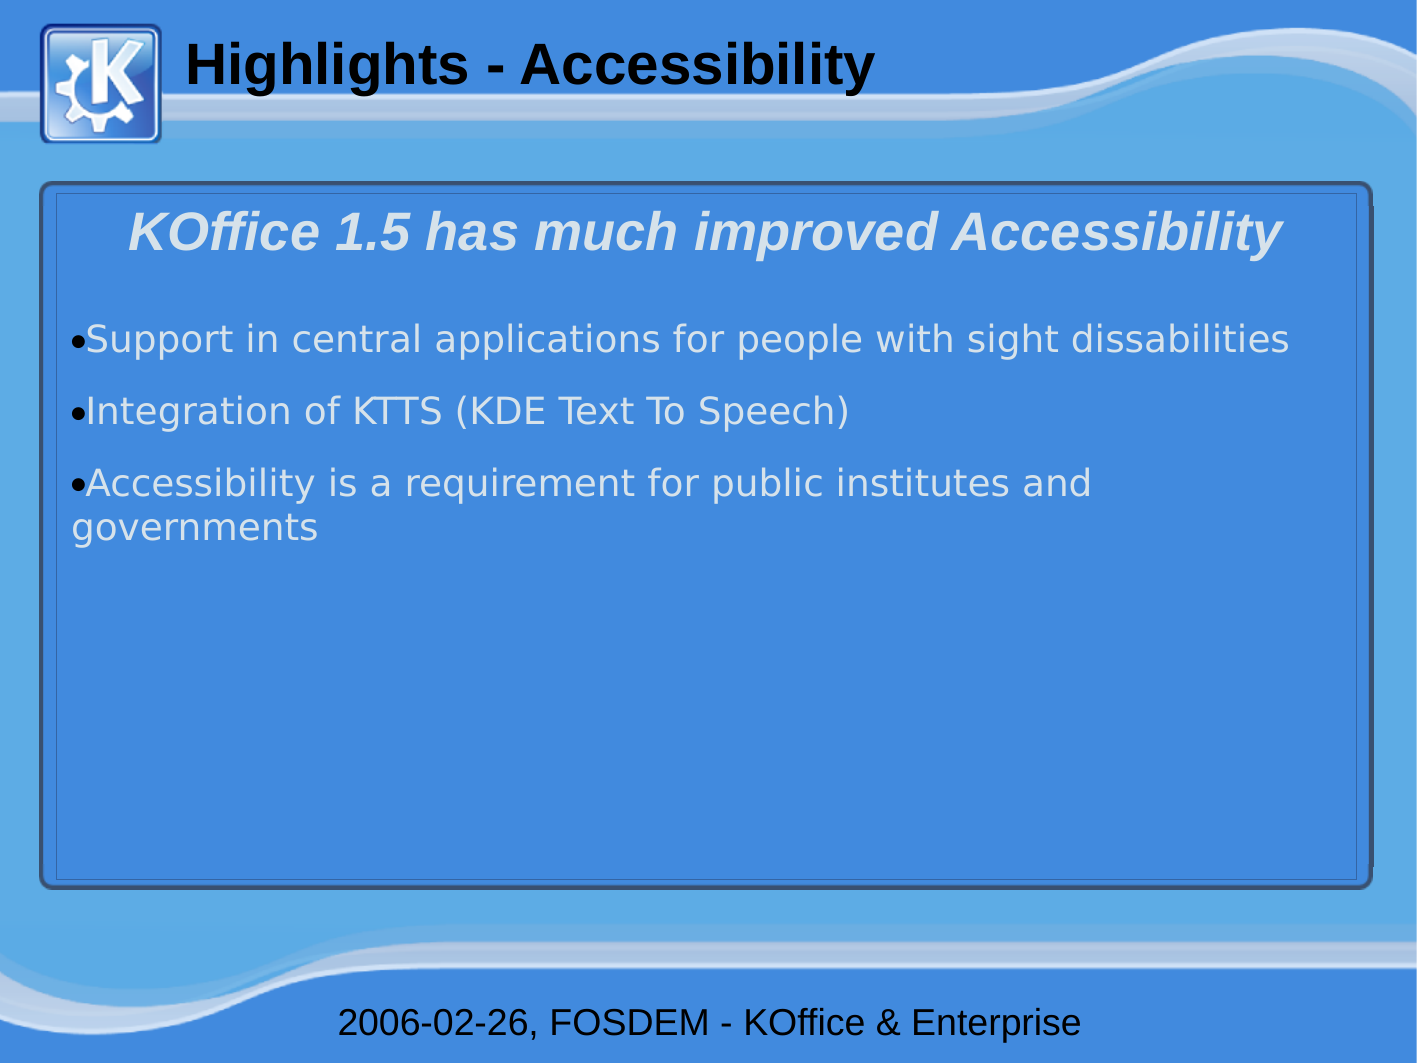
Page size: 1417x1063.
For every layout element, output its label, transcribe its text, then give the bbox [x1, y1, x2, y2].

text_box Highlights - Accessibility [170, 24, 1110, 102]
text_box KOffice 1.5 has much improved Accessibility Support in central applications for people with sight dissabilities Integration of KTTS (KDE Text To Speech) Accessibility is a requirement for public institutes and governments [56, 193, 1357, 880]
picture [0, 0, 1417, 1063]
